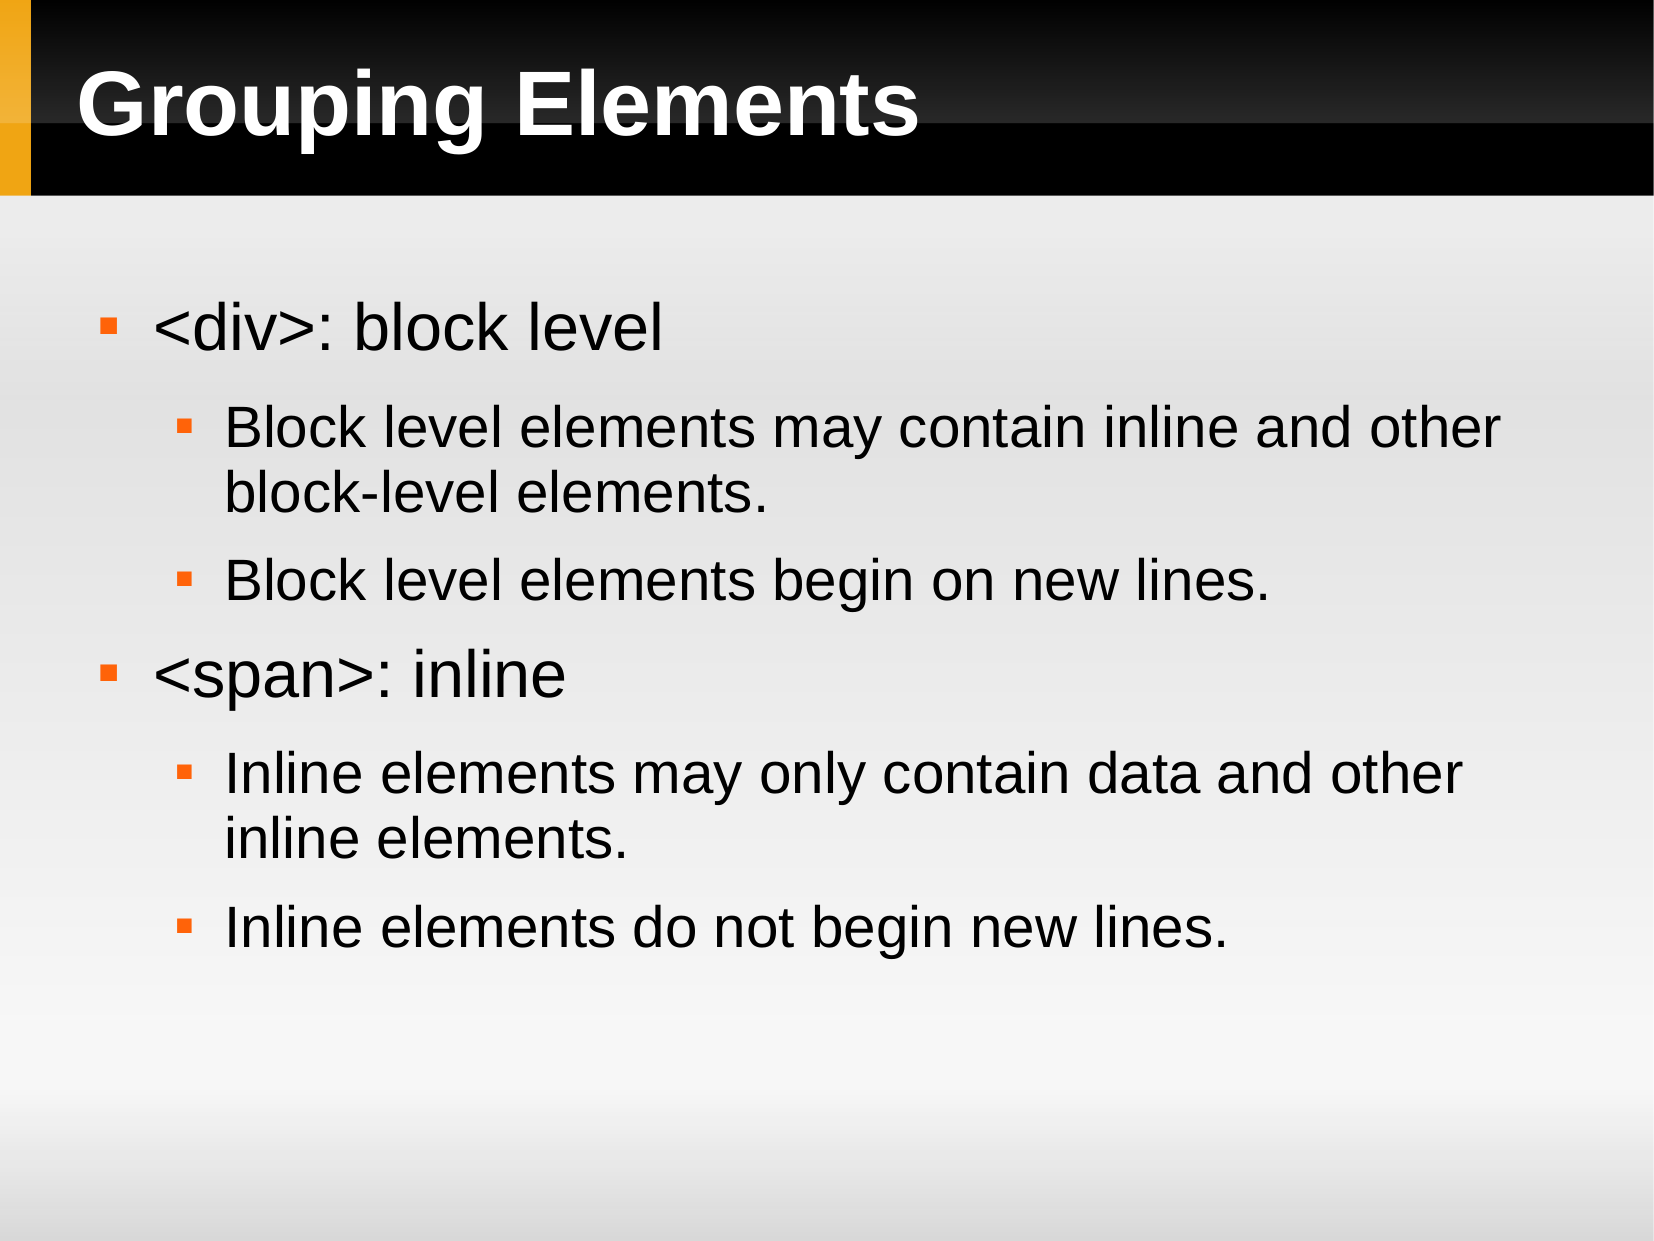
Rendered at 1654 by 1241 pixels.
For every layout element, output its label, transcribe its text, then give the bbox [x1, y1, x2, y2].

list <div>: block level Block level elements may contain inline and other block-level elements. Block level elements begin on new lines. <span>: inline Inline elements may only contain data and other inline elements. Inline elements do not begin new lines. [82, 290, 1571, 1109]
picture [0, 0, 1654, 1241]
title Grouping Elements [76, 0, 1565, 208]
